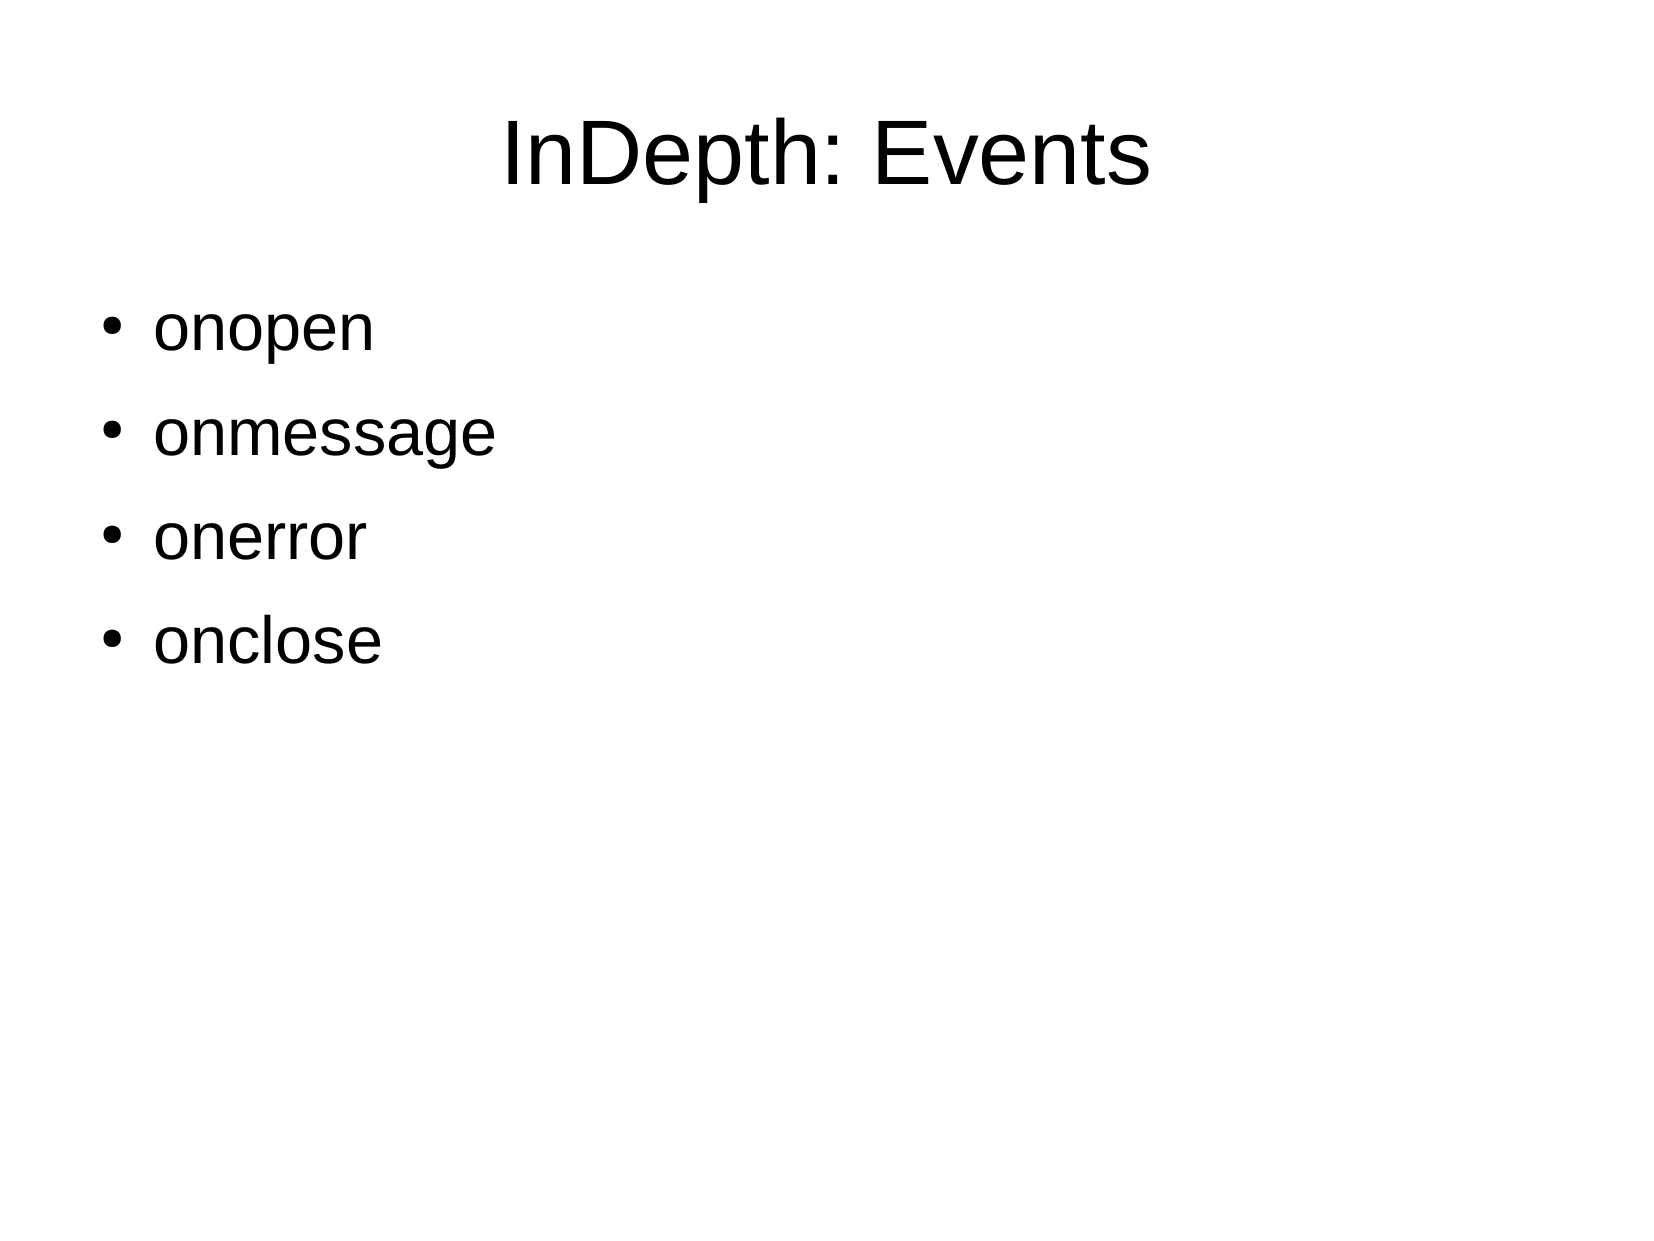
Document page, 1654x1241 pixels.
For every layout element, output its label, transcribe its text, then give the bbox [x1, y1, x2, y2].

list onopen onmessage onerror onclose [82, 290, 1571, 1109]
title InDepth: Events [82, 56, 1571, 250]
